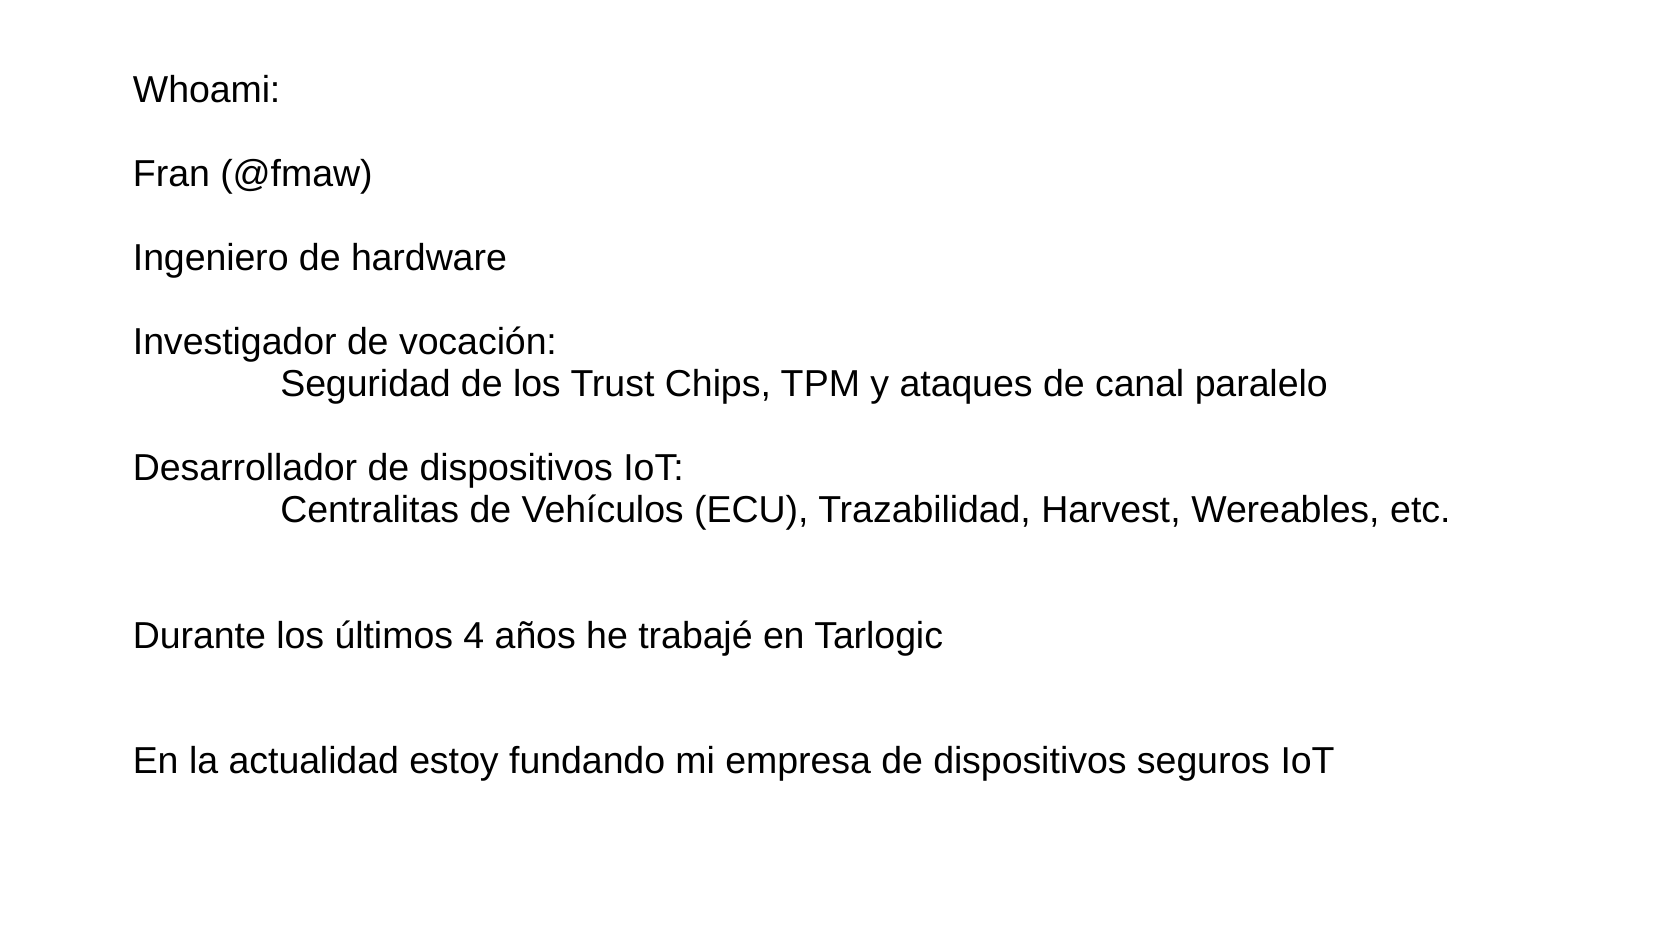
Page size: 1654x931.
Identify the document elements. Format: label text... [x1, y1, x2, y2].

text_box Whoami: Fran (@fmaw) Ingeniero de hardware Investigador de vocación: Seguridad de los Trust Chips, TPM y ataques de canal paralelo Desarrollador de dispositivos IoT: Centralitas de Vehículos (ECU), Trazabilidad, Harvest, Wereables, etc. Durante los últimos 4 años he trabajé en Tarlogic En la actualidad estoy fundando mi empresa de dispositivos seguros IoT [118, 60, 1565, 790]
